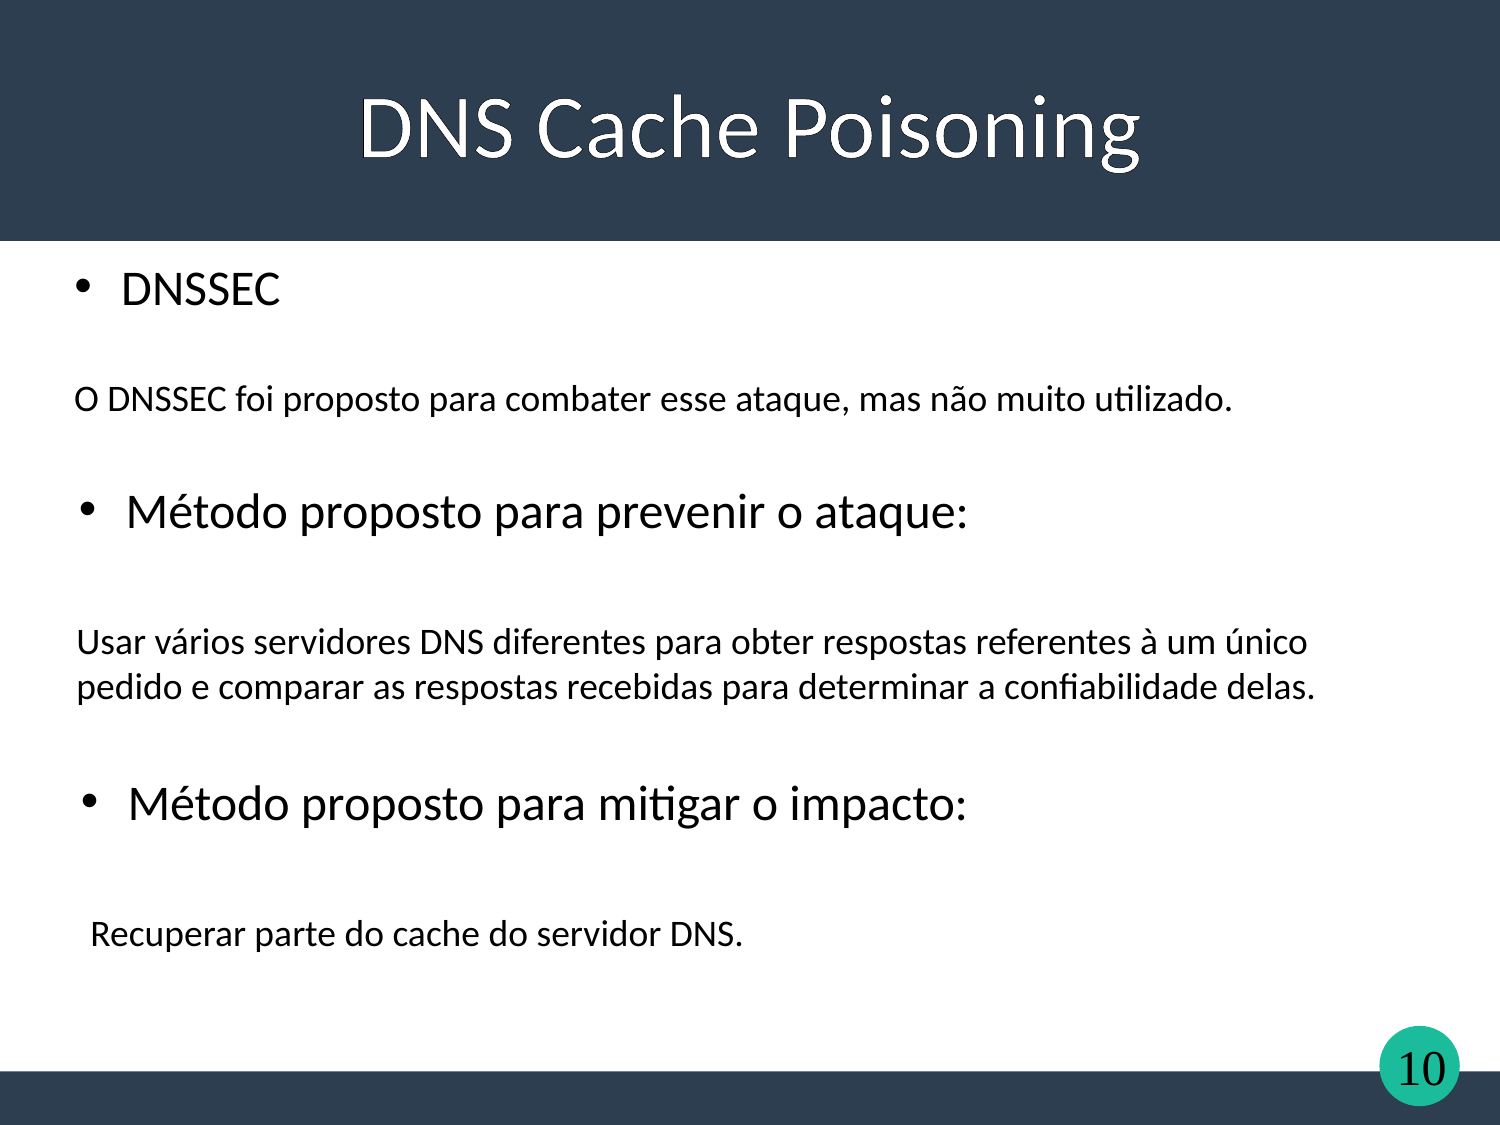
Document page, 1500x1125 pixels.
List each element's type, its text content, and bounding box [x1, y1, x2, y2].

text_box O DNSSEC foi proposto para combater esse ataque, mas não muito utilizado. [59, 366, 1427, 427]
text_box Usar vários servidores DNS diferentes para obter respostas referentes à um único pedido e comparar as respostas recebidas para determinar a confiabilidade delas. [61, 609, 1430, 715]
text_box DNSSEC [59, 248, 750, 323]
text_box Método proposto para mitigar o impacto: [65, 763, 984, 839]
text_box <número> [1381, 1027, 1500, 1103]
text_box Recuperar parte do cache do servidor DNS. [75, 901, 760, 962]
text_box DNS Cache Poisoning [75, 27, 1425, 215]
text_box Método proposto para prevenir o ataque: [64, 470, 985, 546]
